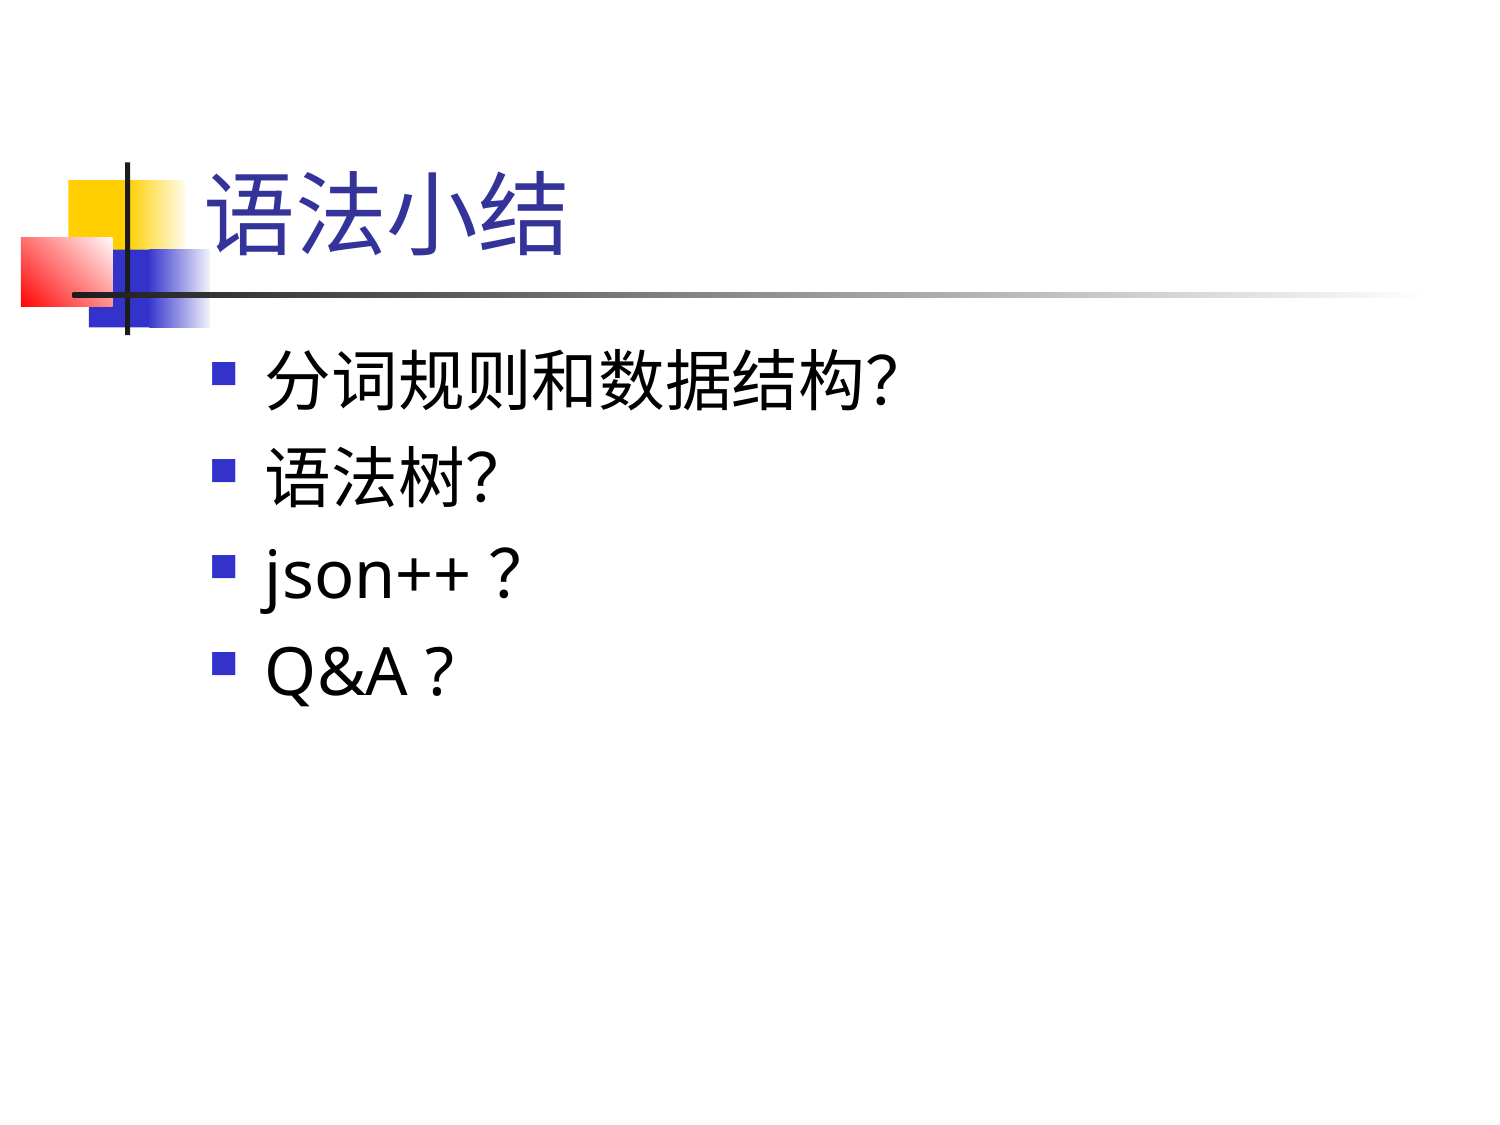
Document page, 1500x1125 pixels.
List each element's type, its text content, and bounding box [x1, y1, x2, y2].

list 分词规则和数据结构？ 语法树？ json++？ Q&A ? [193, 331, 1469, 1007]
title 语法小结 [188, 35, 1468, 276]
